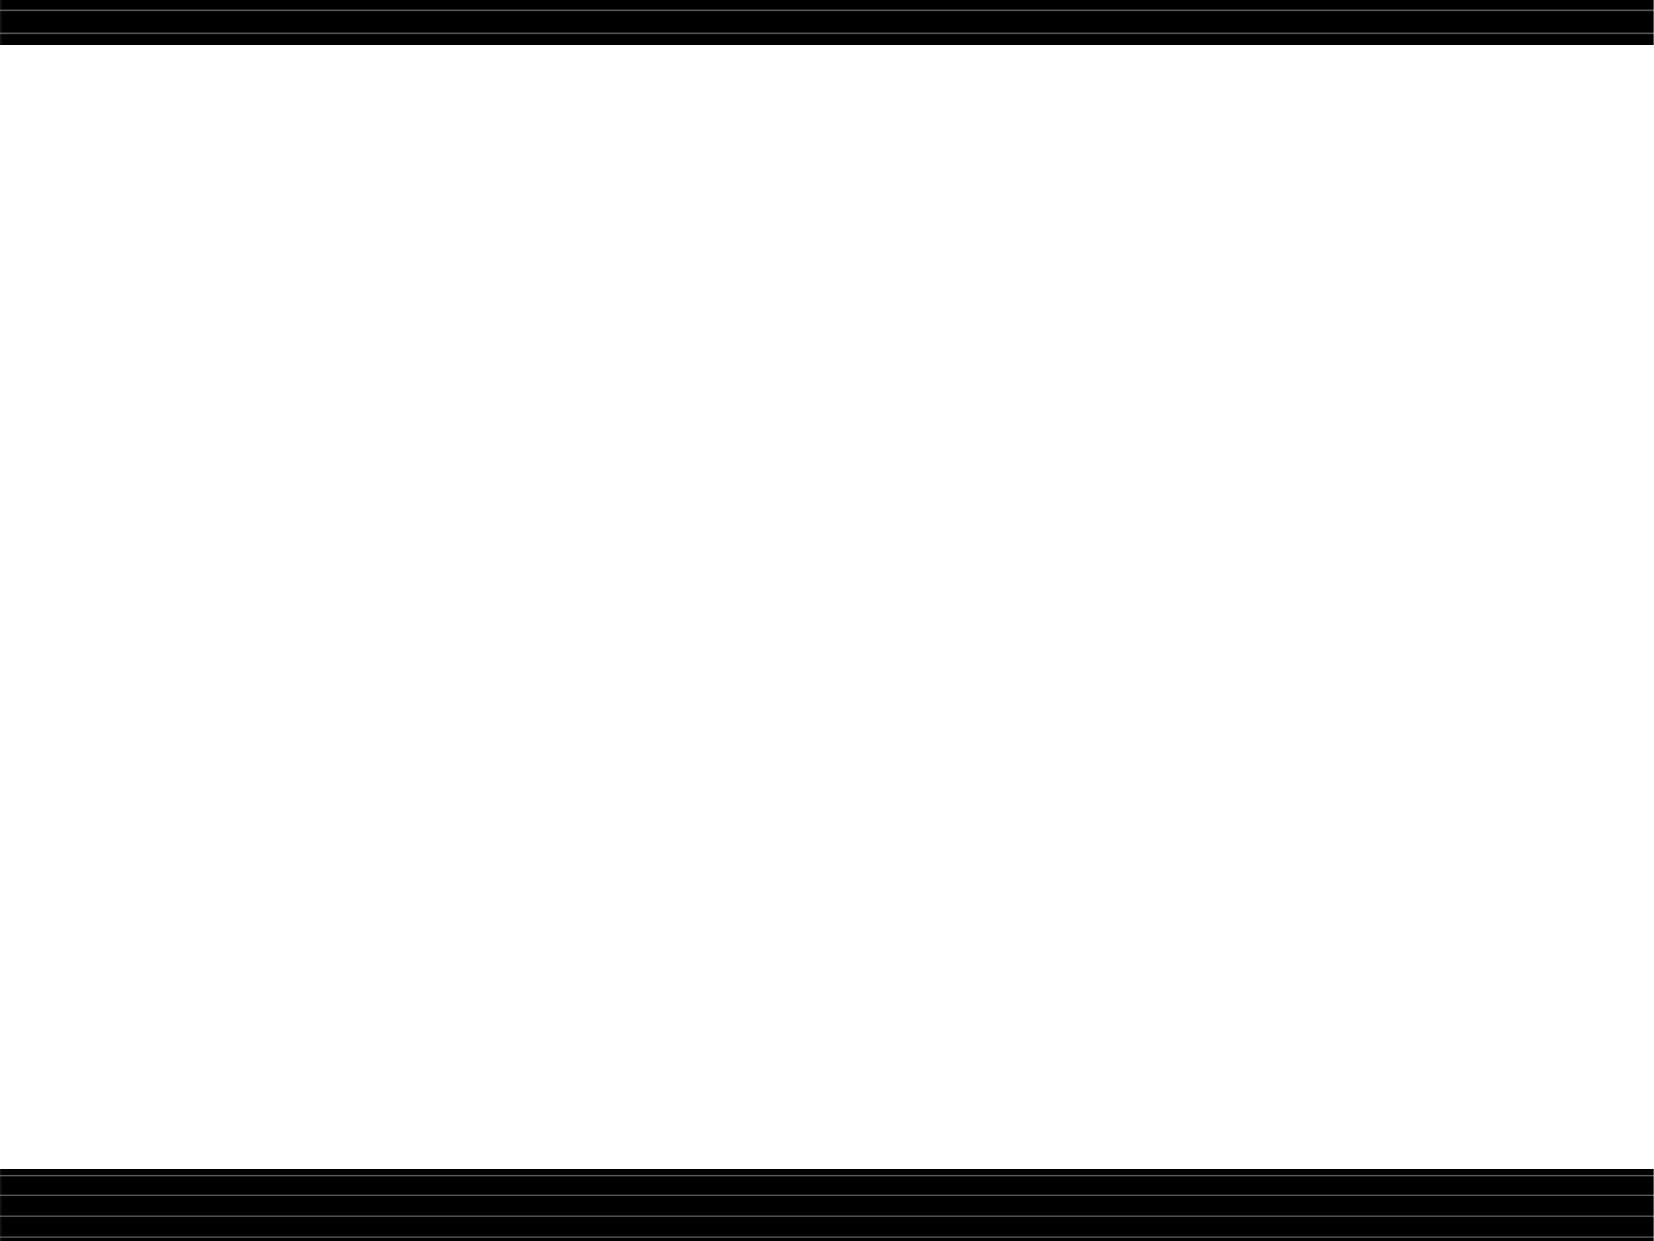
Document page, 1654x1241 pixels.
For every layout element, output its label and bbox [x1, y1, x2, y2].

picture [0, 0, 1654, 45]
picture [0, 1169, 1654, 1241]
